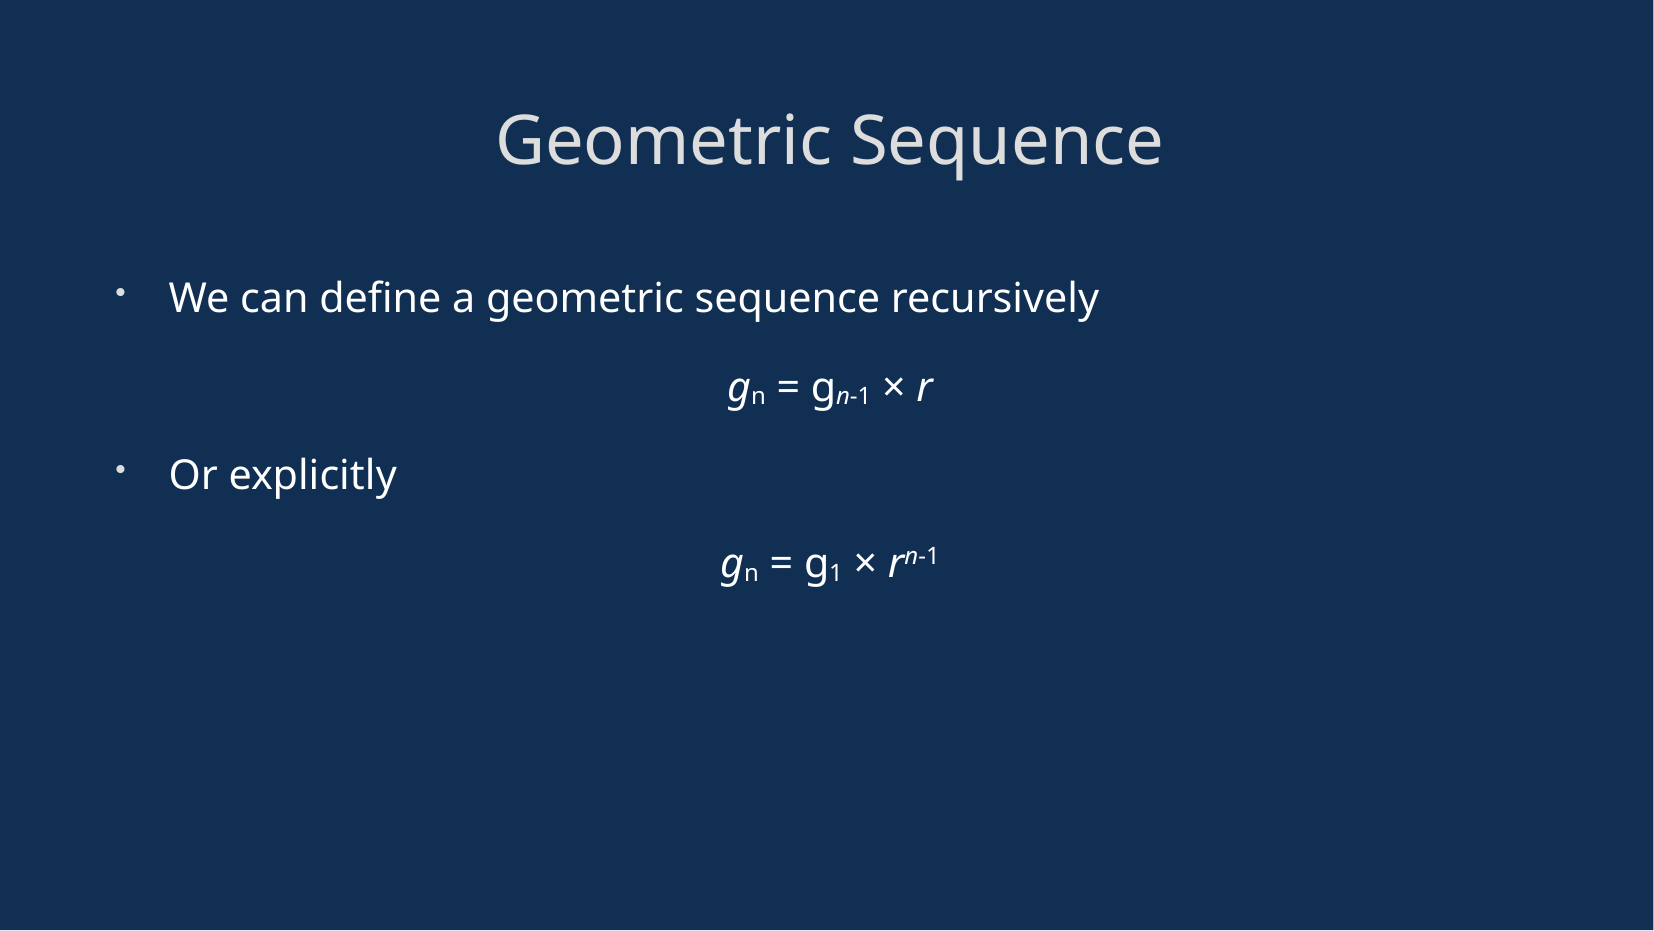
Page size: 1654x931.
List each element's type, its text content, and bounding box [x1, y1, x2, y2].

title Geometric Sequence [97, 56, 1563, 220]
list We can define a geometric sequence recursively gn = gn-1 × r Or explicitly gn = g1 × rn-1 [97, 268, 1563, 806]
